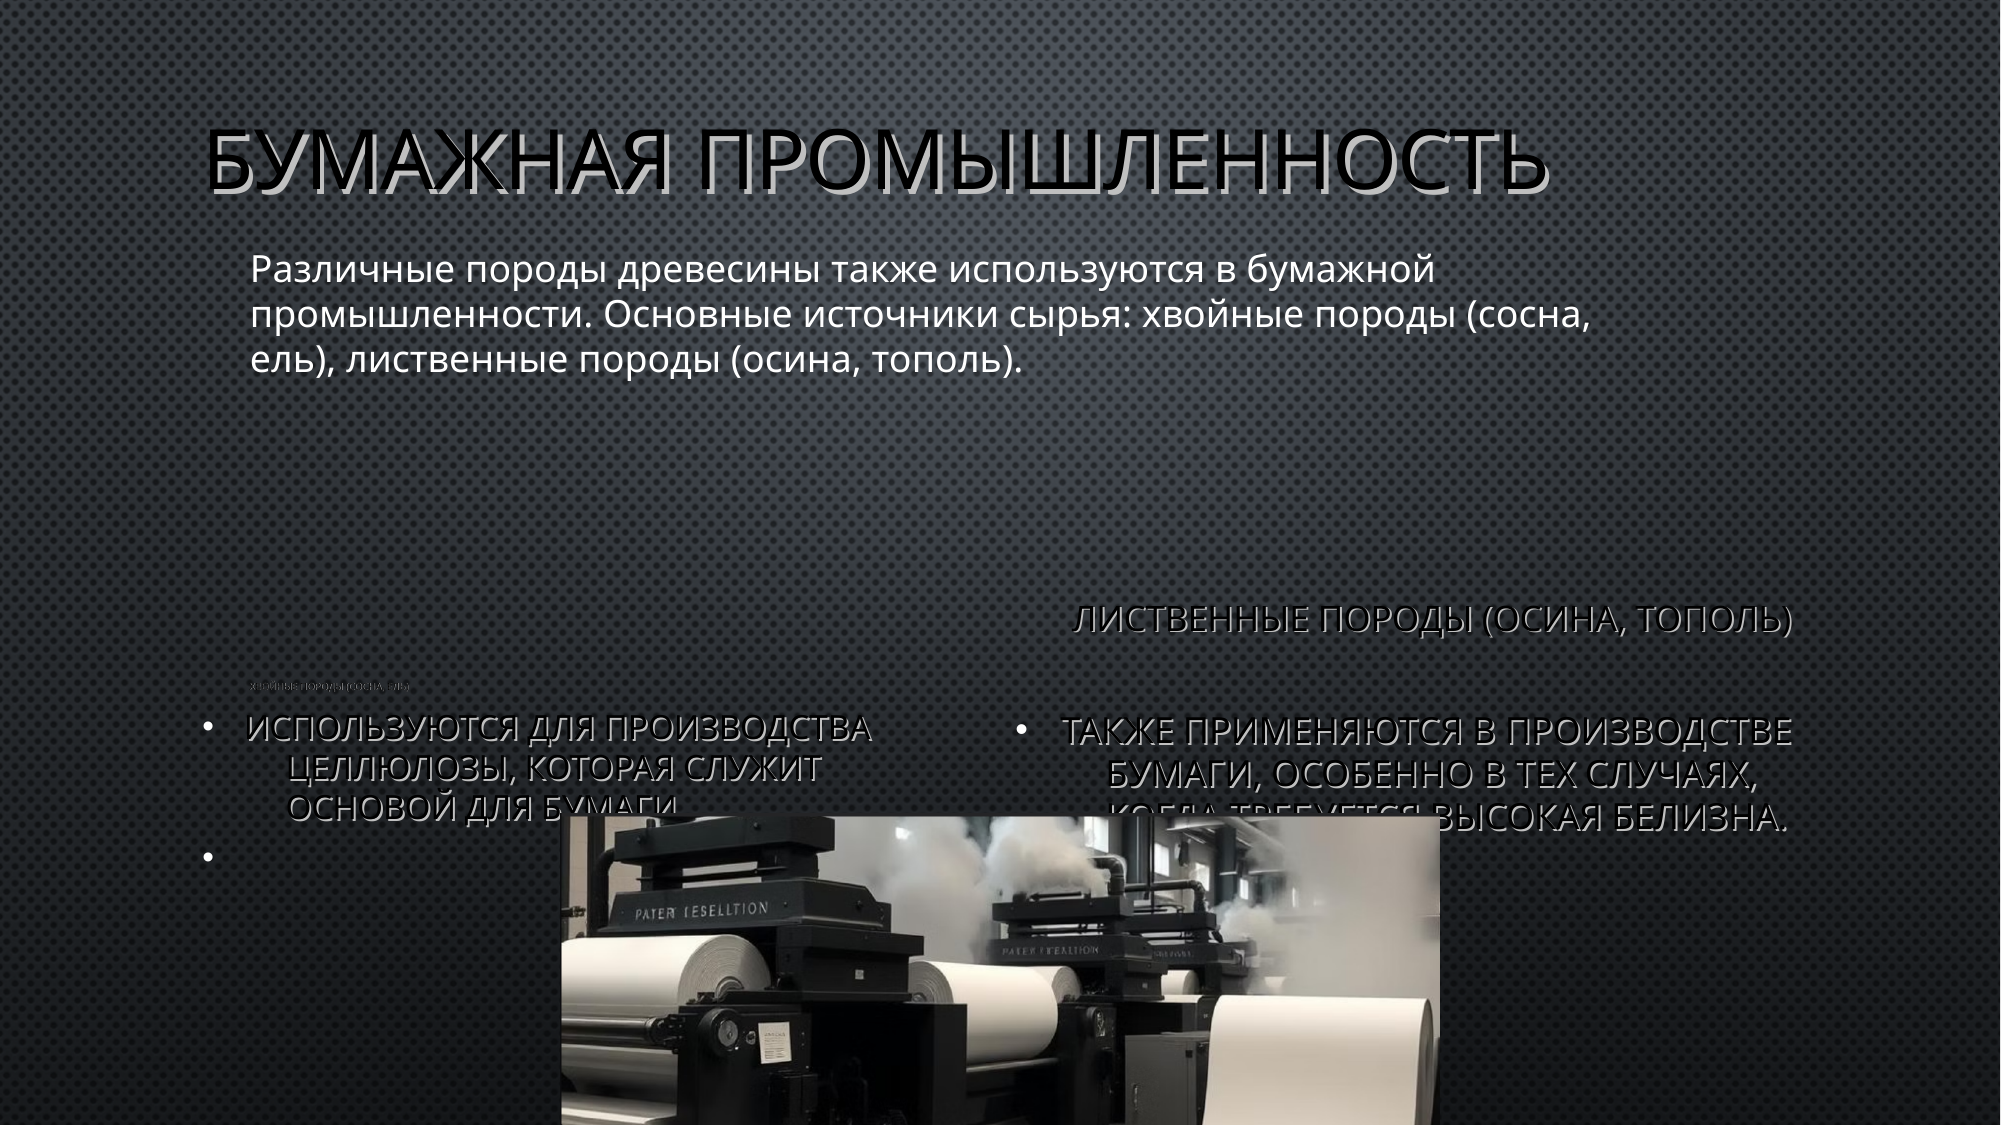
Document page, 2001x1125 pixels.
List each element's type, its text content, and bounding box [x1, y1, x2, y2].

list Также применяются в производстве бумаги, особенно в тех случаях, когда требуется высокая белизна. [1000, 699, 1808, 852]
list Хвойные породы (сосна, ель) [234, 601, 988, 698]
picture [560, 813, 1440, 1125]
title Бумажная промышленность [187, 0, 1813, 313]
text_box Различные породы древесины также используются в бумажной промышленности. Основные источники сырья: хвойные породы (сосна, ель), лиственные породы (осина, тополь).​ [234, 237, 1647, 390]
list Используются для производства целлюлозы, которая служит основой для бумаги. [187, 698, 988, 835]
list Лиственные породы (осина, тополь) [1056, 588, 1813, 684]
